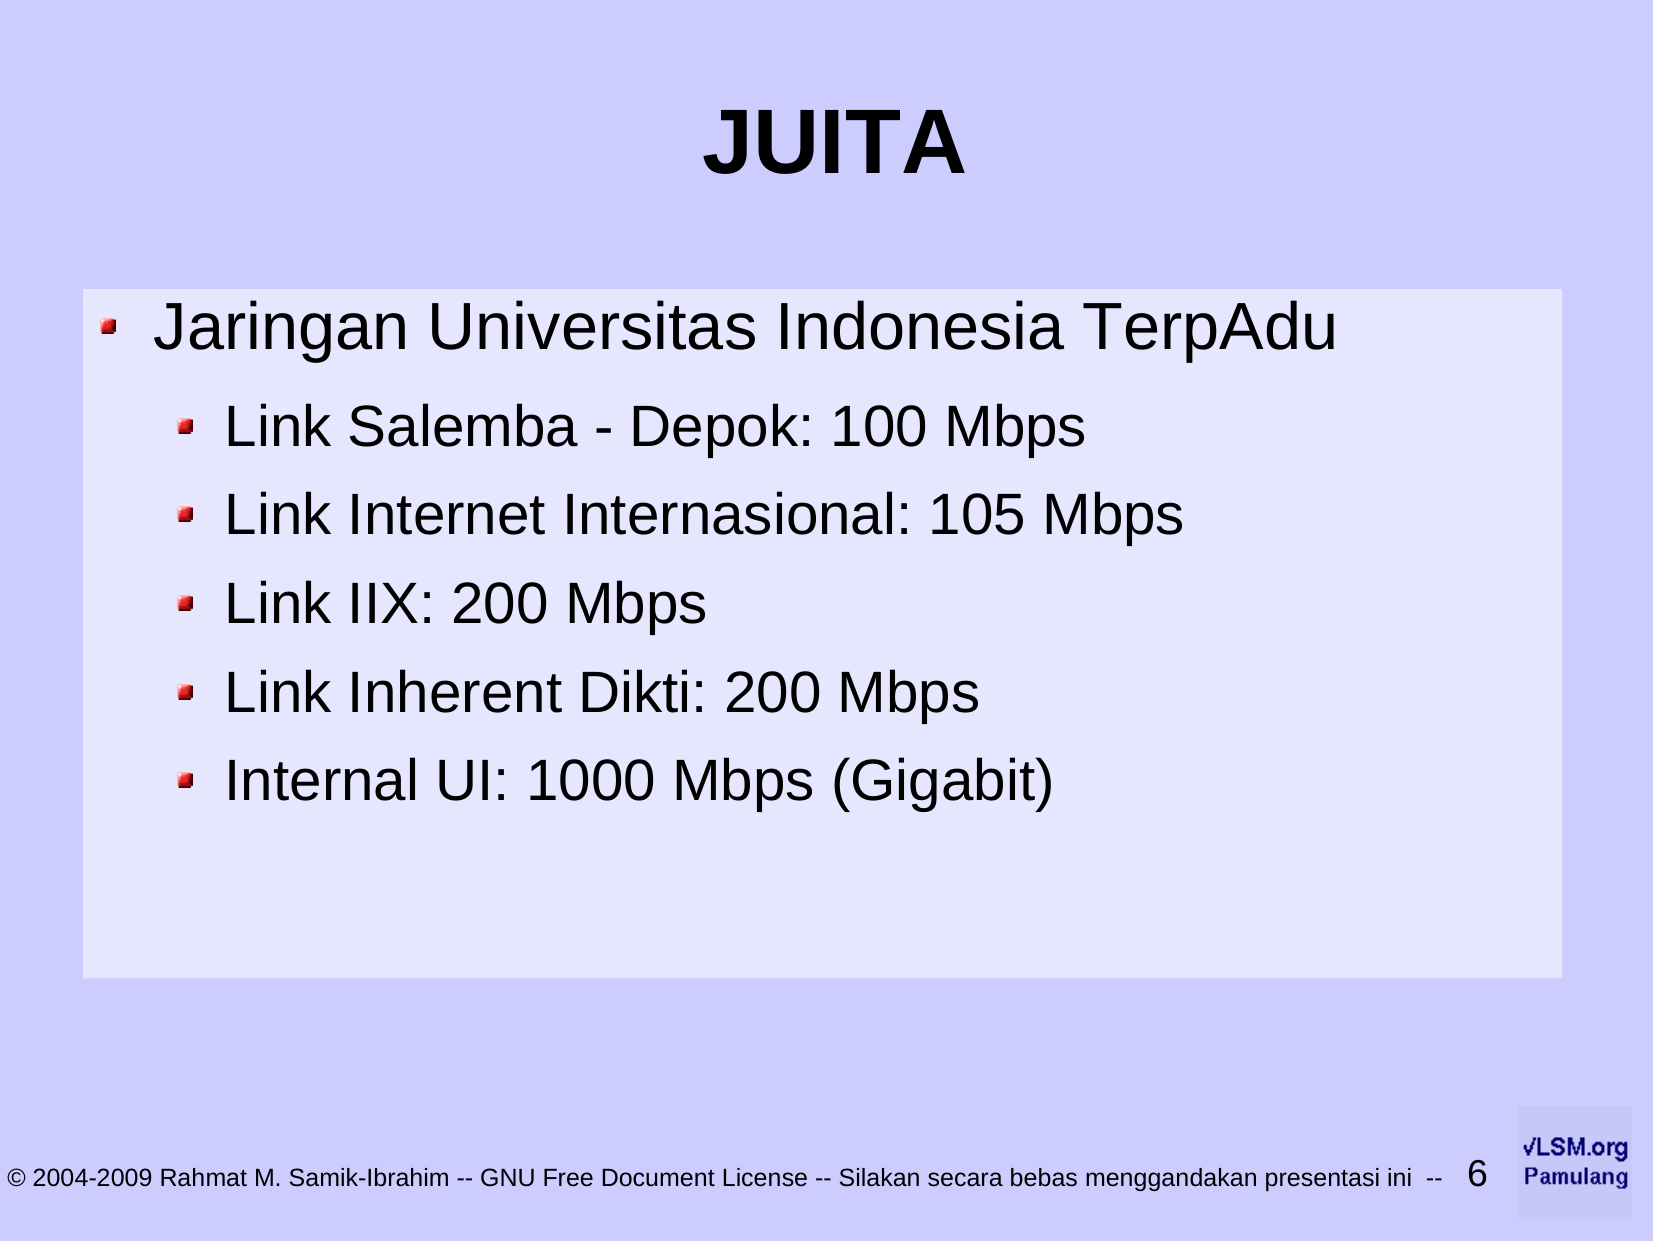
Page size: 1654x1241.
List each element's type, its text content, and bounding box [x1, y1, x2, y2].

picture [1518, 1106, 1632, 1219]
list Jaringan Universitas Indonesia TerpAdu Link Salemba - Depok: 100 Mbps Link Internet Internasional: 105 Mbps Link IIX: 200 Mbps Link Inherent Dikti: 200 Mbps Internal UI: 1000 Mbps (Gigabit) [83, 289, 1563, 979]
title JUITA [43, 82, 1628, 201]
